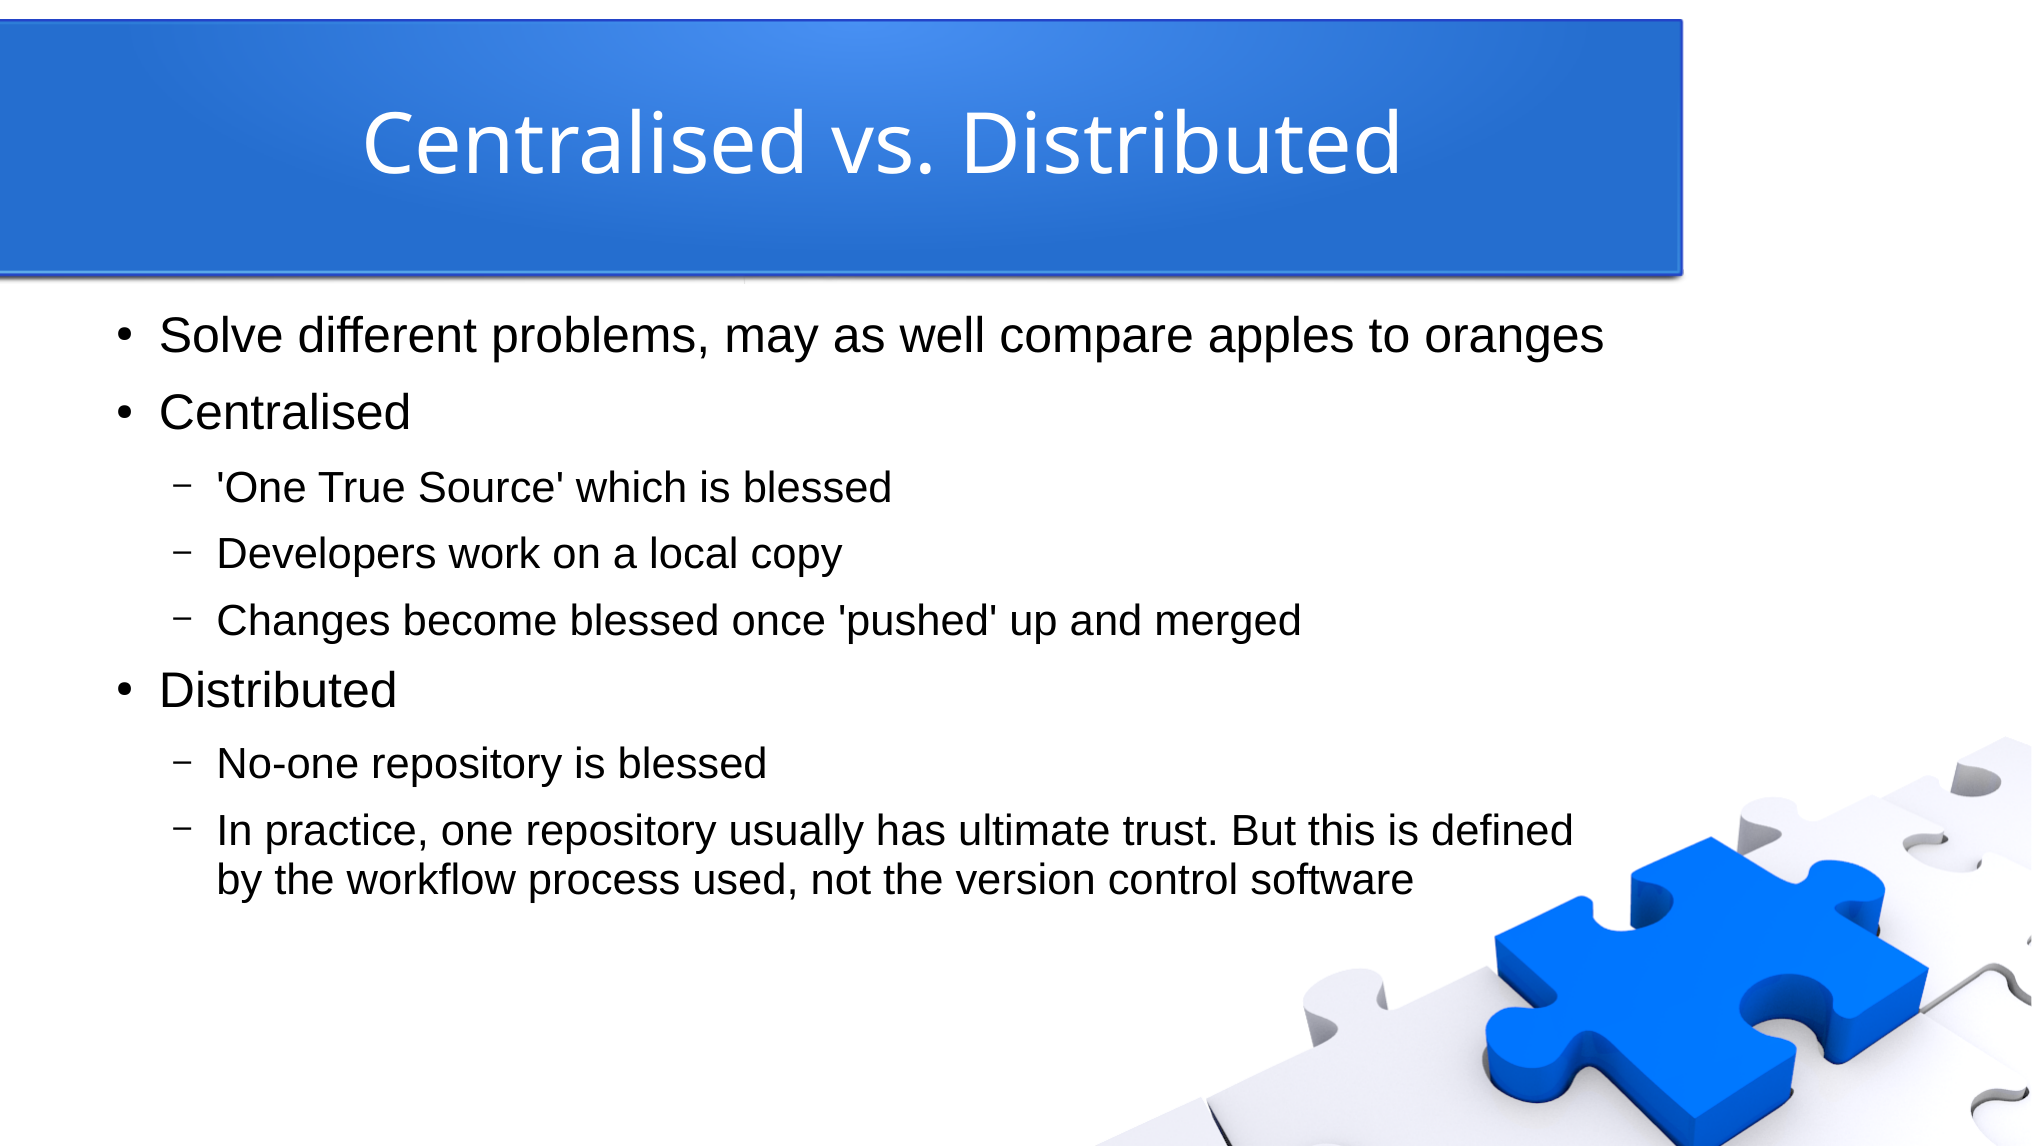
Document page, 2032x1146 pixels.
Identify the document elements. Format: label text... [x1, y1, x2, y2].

picture [0, 19, 1689, 284]
list Solve different problems, may as well compare apples to oranges Centralised 'One True Source' which is blessed Developers work on a local copy Changes become blessed once 'pushed' up and merged Distributed No-one repository is blessed In practice, one repository usually has ultimate trust. But this is defined by the workflow process used, not the version control software [101, 307, 1619, 972]
title Centralised vs. Distributed [101, 45, 1666, 237]
picture [1071, 605, 2032, 1146]
